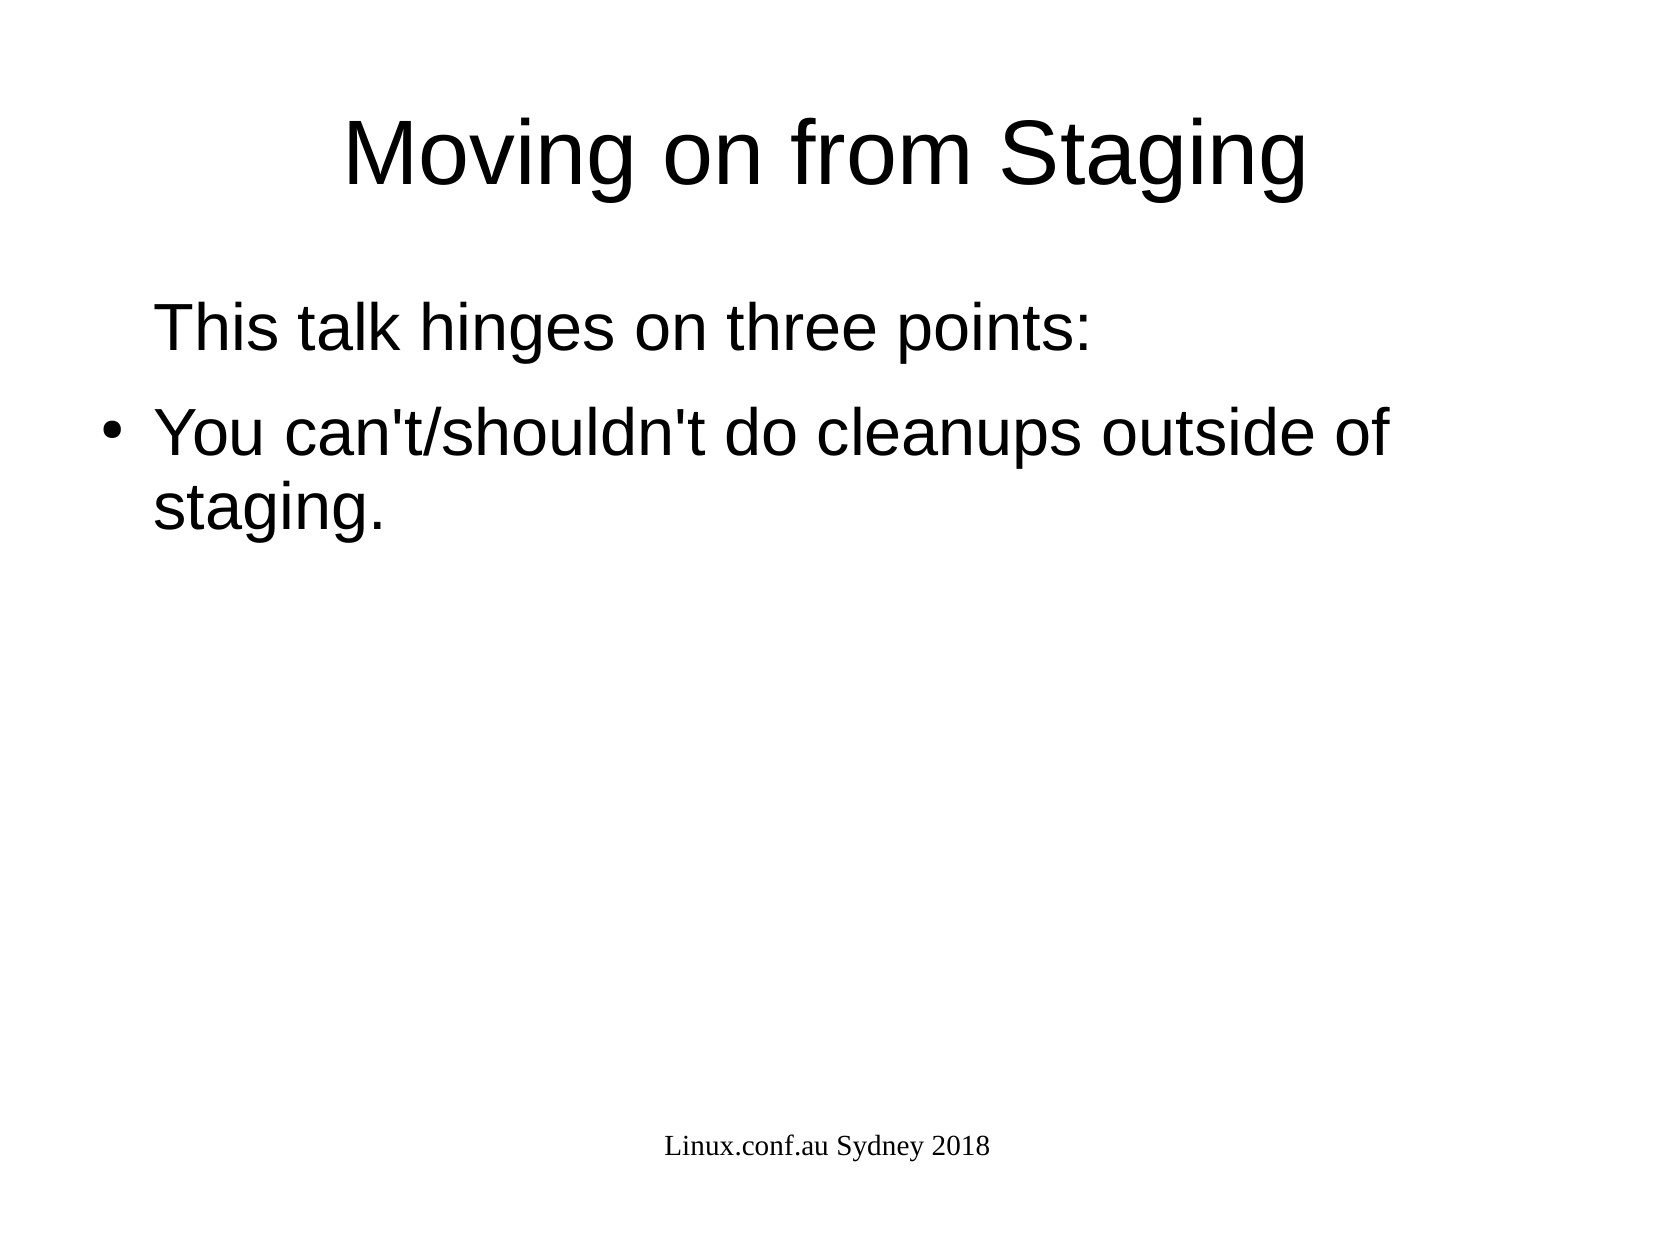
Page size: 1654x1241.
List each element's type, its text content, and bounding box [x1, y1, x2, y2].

title Moving on from Staging [82, 49, 1571, 257]
list This talk hinges on three points: You can't/shouldn't do cleanups outside of staging. [82, 290, 1571, 1010]
